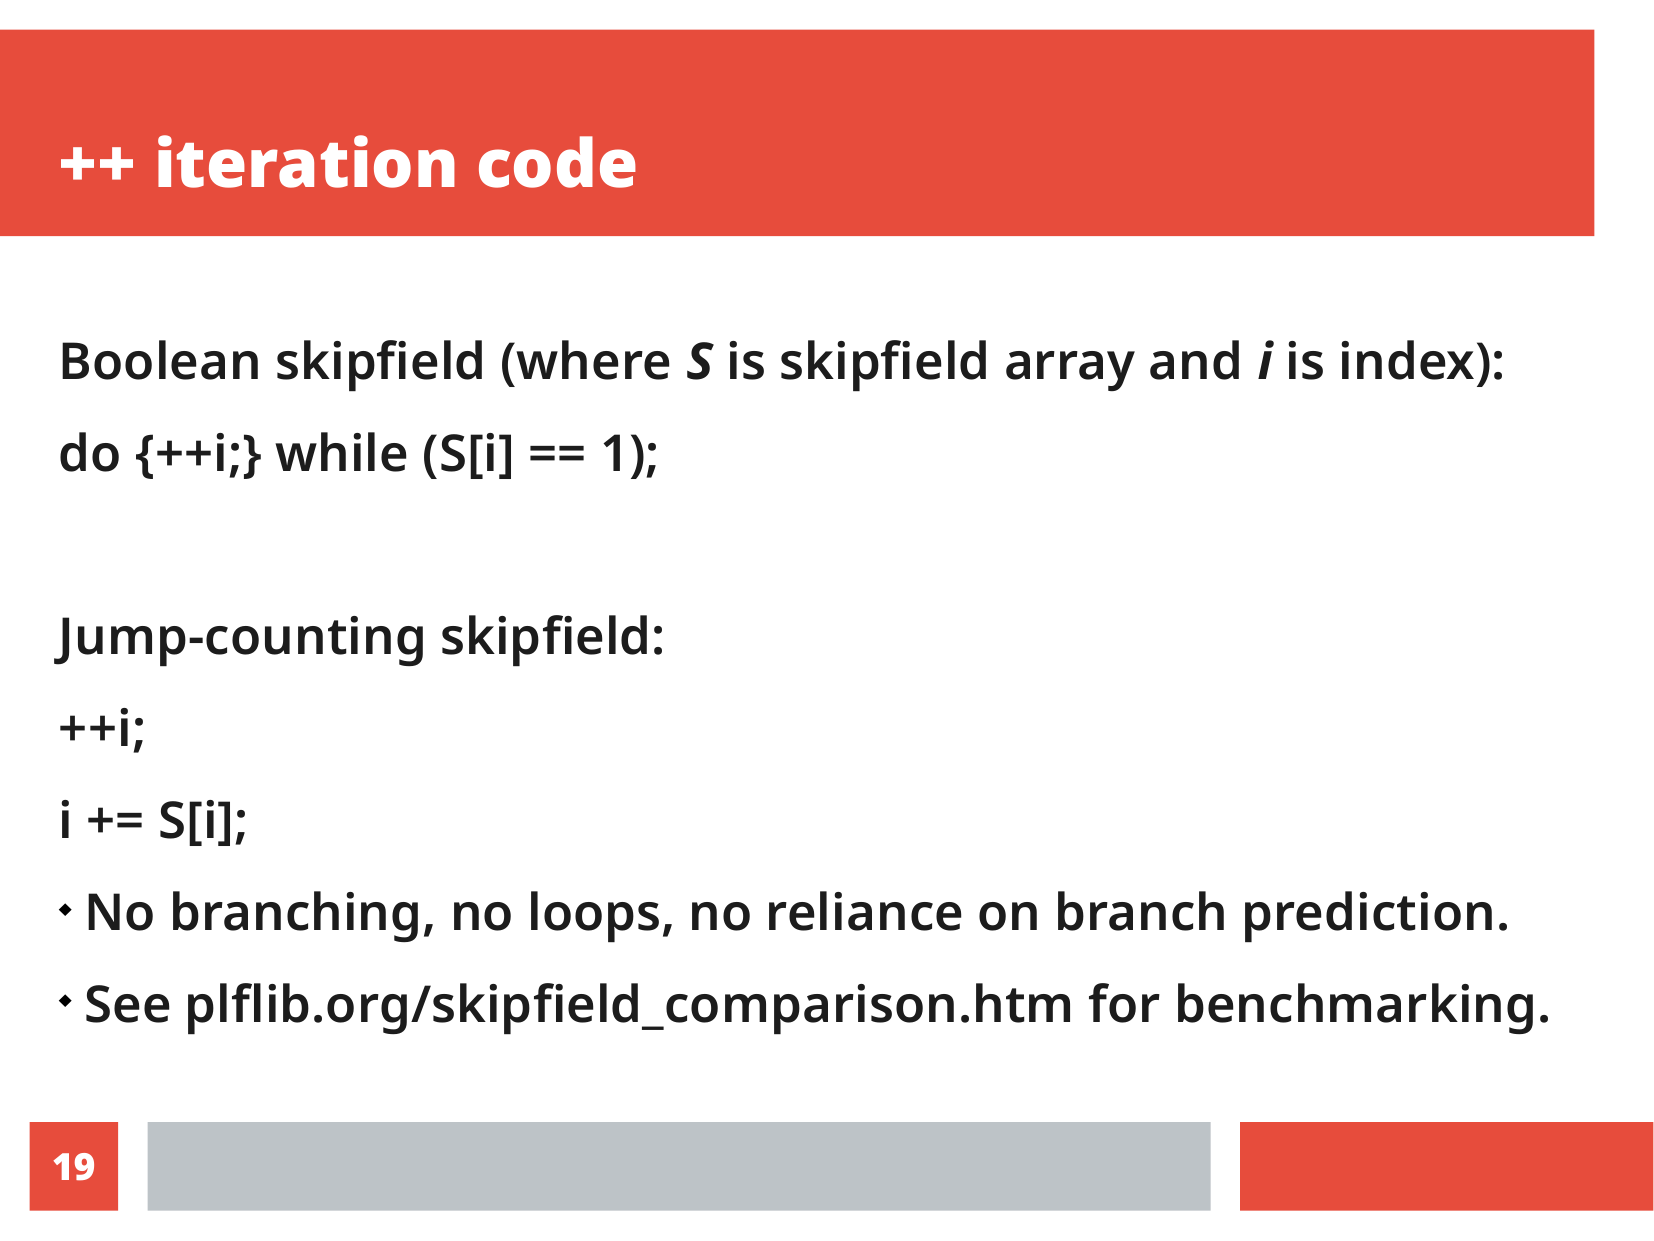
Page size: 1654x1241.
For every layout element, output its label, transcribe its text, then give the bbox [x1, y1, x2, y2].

title ++ iteration code [59, 59, 1595, 207]
list Boolean skipfield (where S is skipfield array and i is index): do {++i;} while (S[i] == 1); Jump-counting skipfield: ++i; i += S[i]; No branching, no loops, no reliance on branch prediction. See plflib.org/skipfield_comparison.htm for benchmarking. [59, 324, 1565, 1093]
